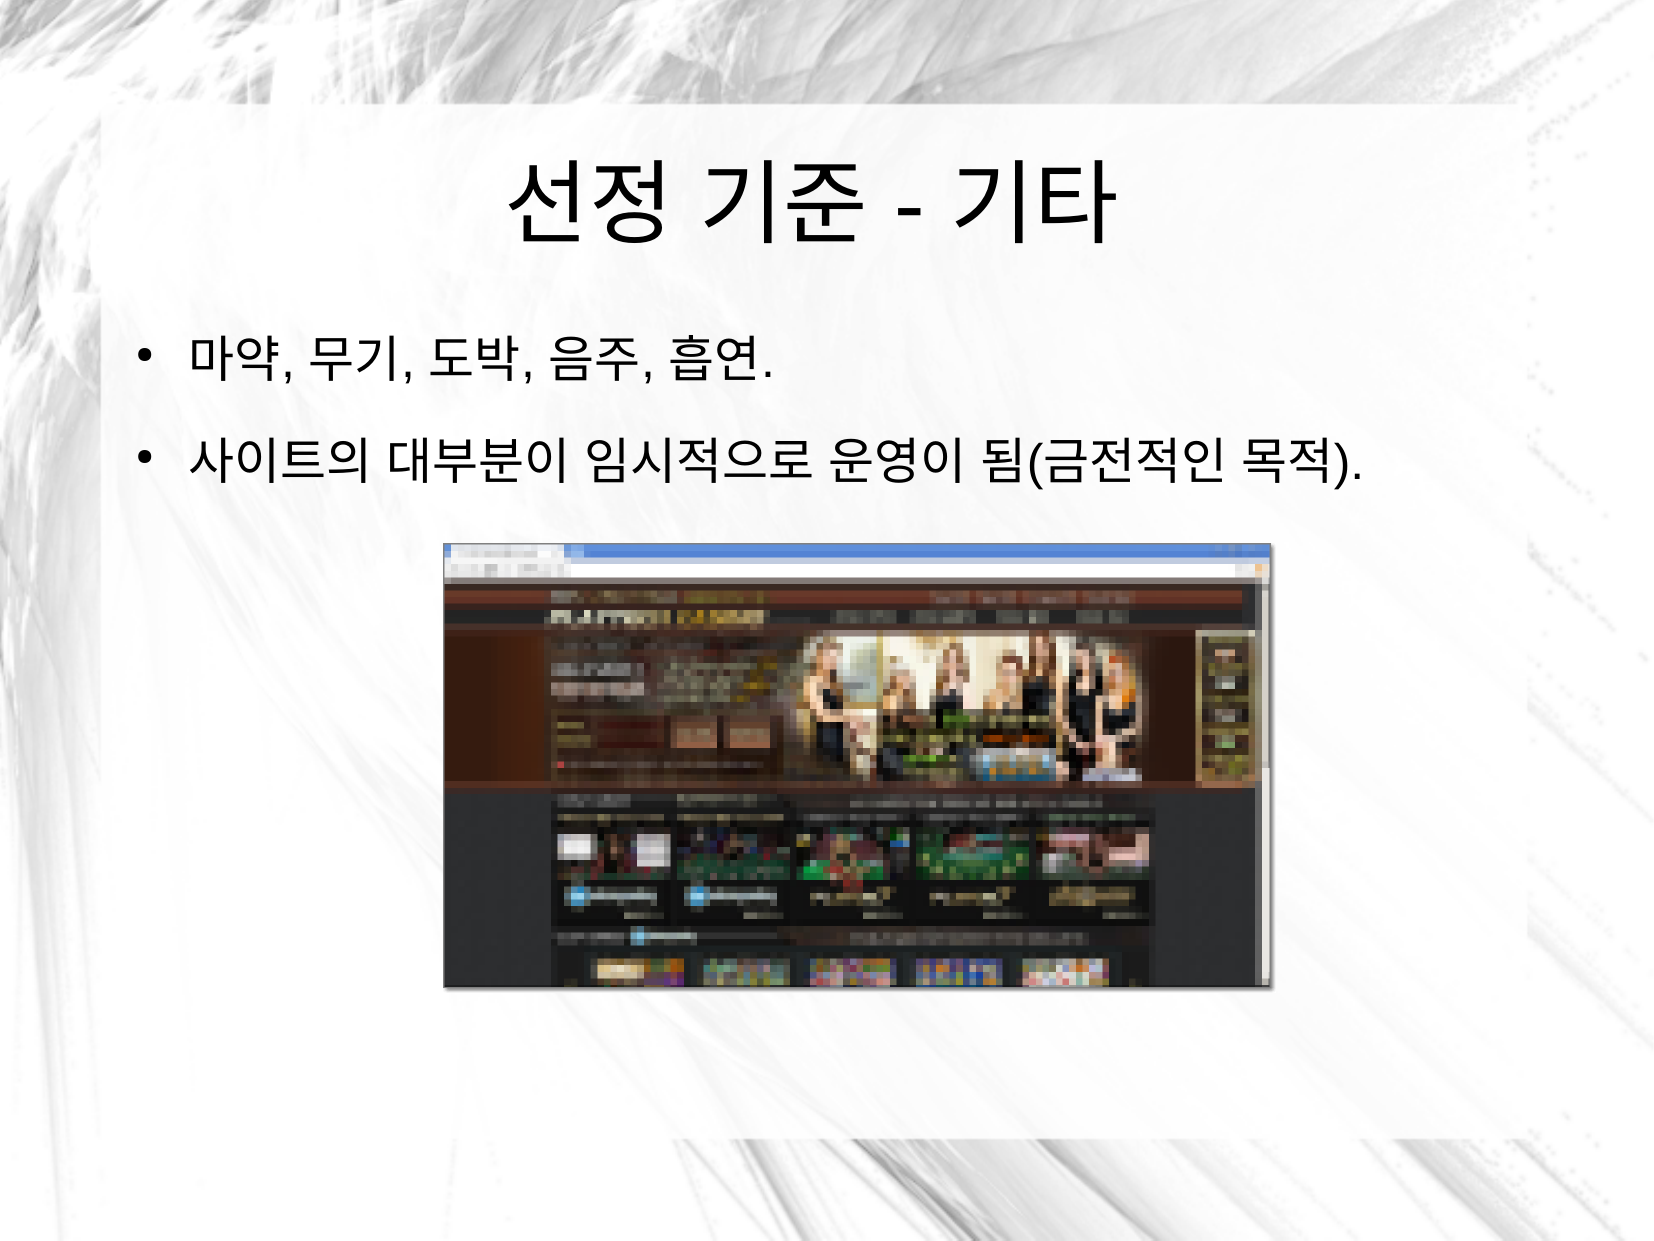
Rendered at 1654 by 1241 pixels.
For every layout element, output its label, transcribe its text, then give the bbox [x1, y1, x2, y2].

title 선정 기준 - 기타 [118, 112, 1506, 281]
list 마약, 무기, 도박, 음주, 흡연. 사이트의 대부분이 임시적으로 운영이 됨(금전적인 목적). [118, 319, 1571, 1104]
picture [0, 0, 1654, 1241]
